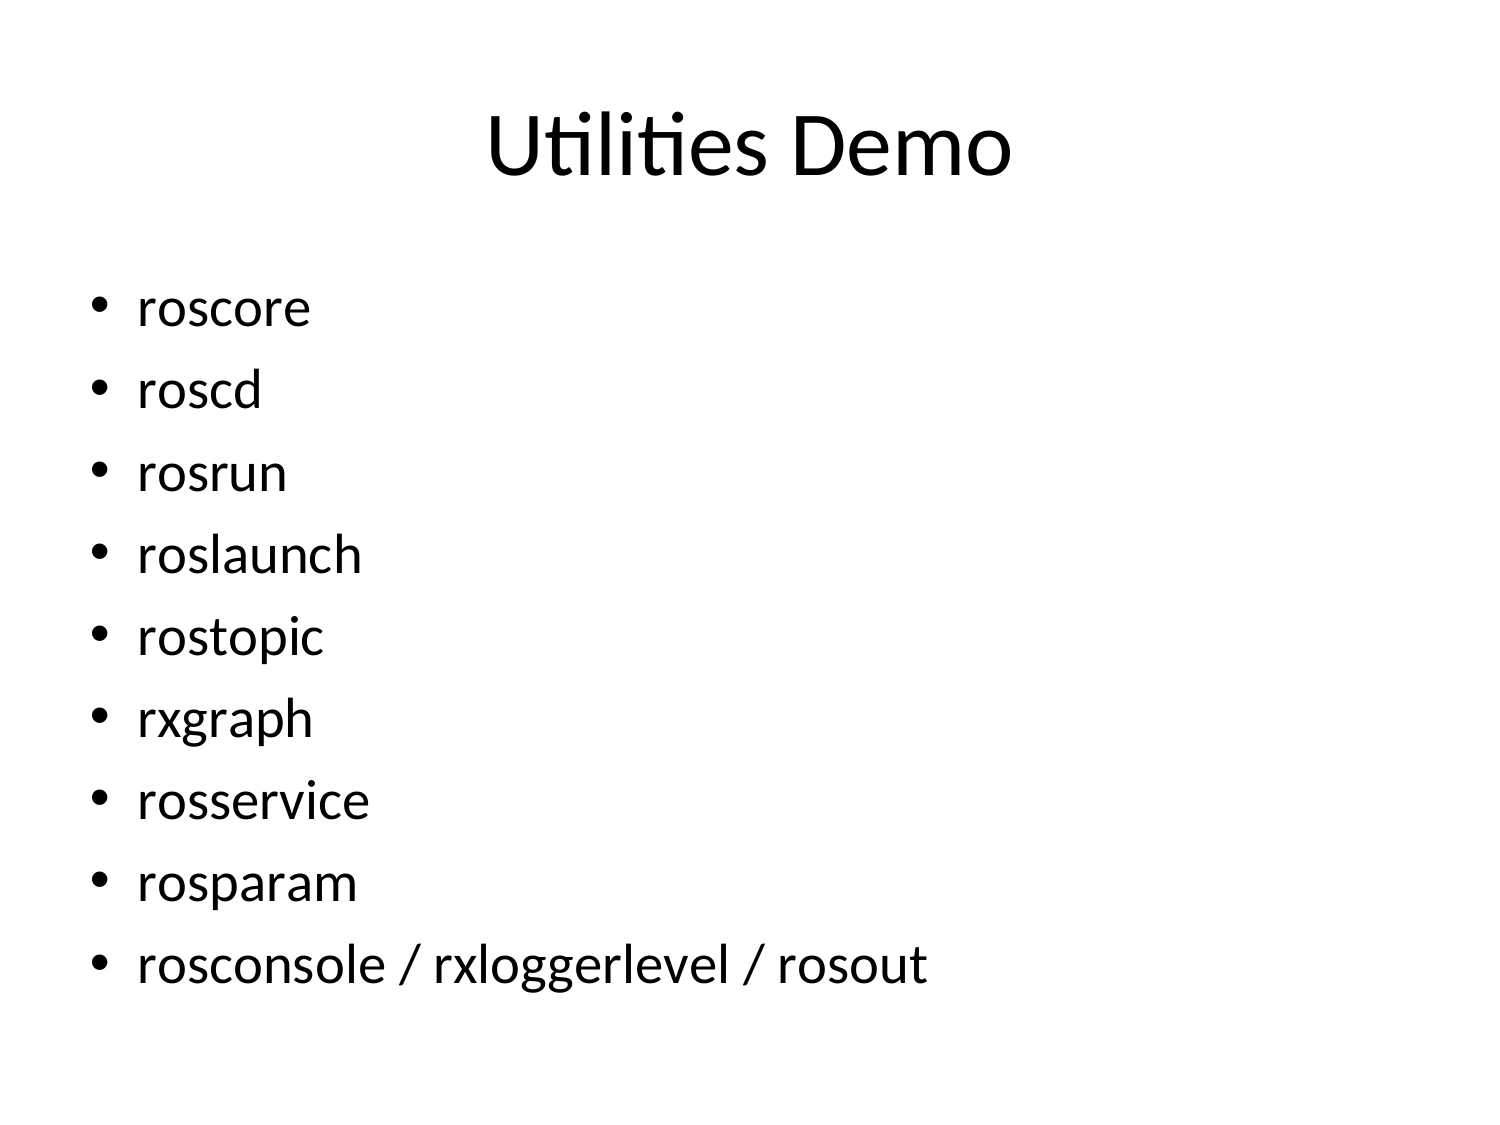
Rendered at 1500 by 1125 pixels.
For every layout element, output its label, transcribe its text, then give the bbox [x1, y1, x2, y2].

title Utilities Demo [75, 20, 1426, 257]
list roscore roscd rosrun roslaunch rostopic rxgraph rosservice rosparam rosconsole / rxloggerlevel / rosout [75, 262, 1426, 1005]
